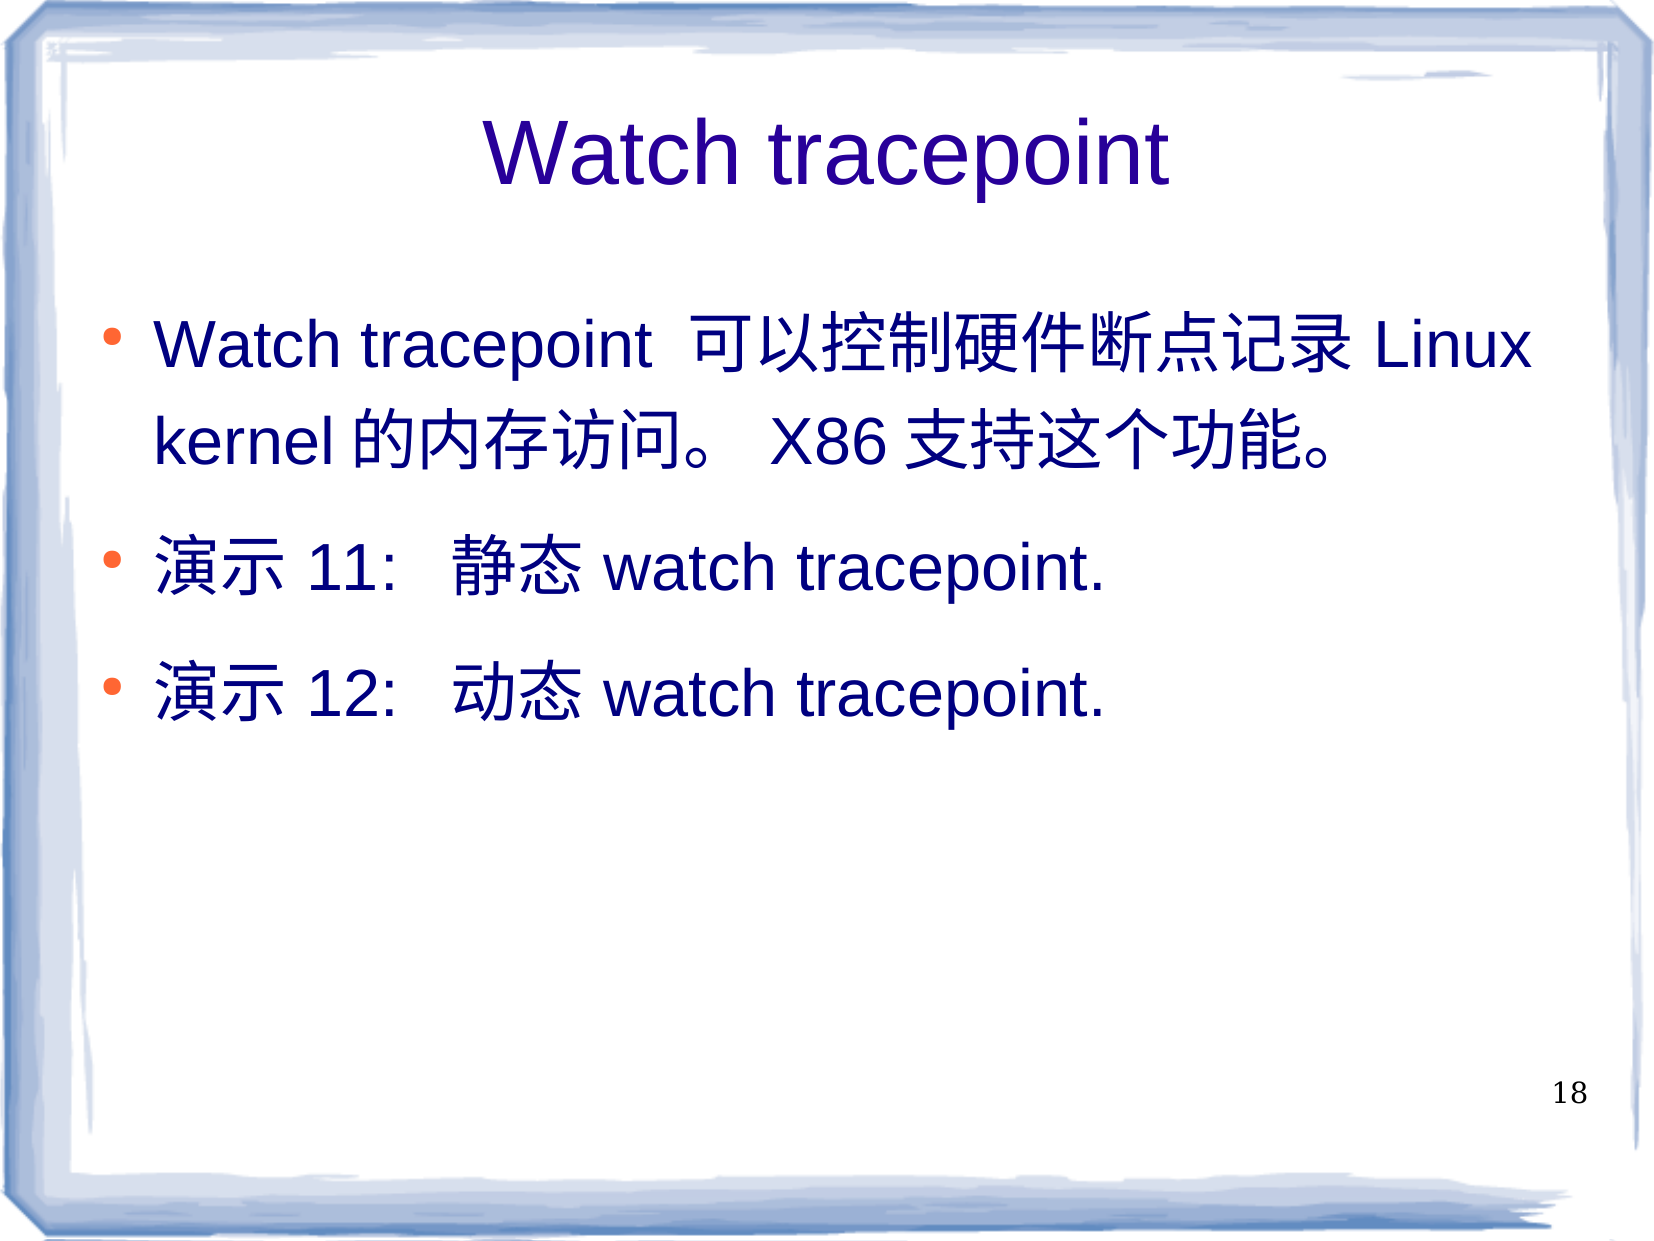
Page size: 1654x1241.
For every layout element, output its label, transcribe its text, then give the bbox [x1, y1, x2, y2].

title Watch tracepoint [82, 49, 1571, 257]
list Watch tracepoint 可以控制硬件断点记录Linux kernel的内存访问。X86支持这个功能。 演示11: 静态watch tracepoint. 演示12: 动态watch tracepoint. [82, 290, 1571, 995]
picture [0, 0, 1654, 1241]
